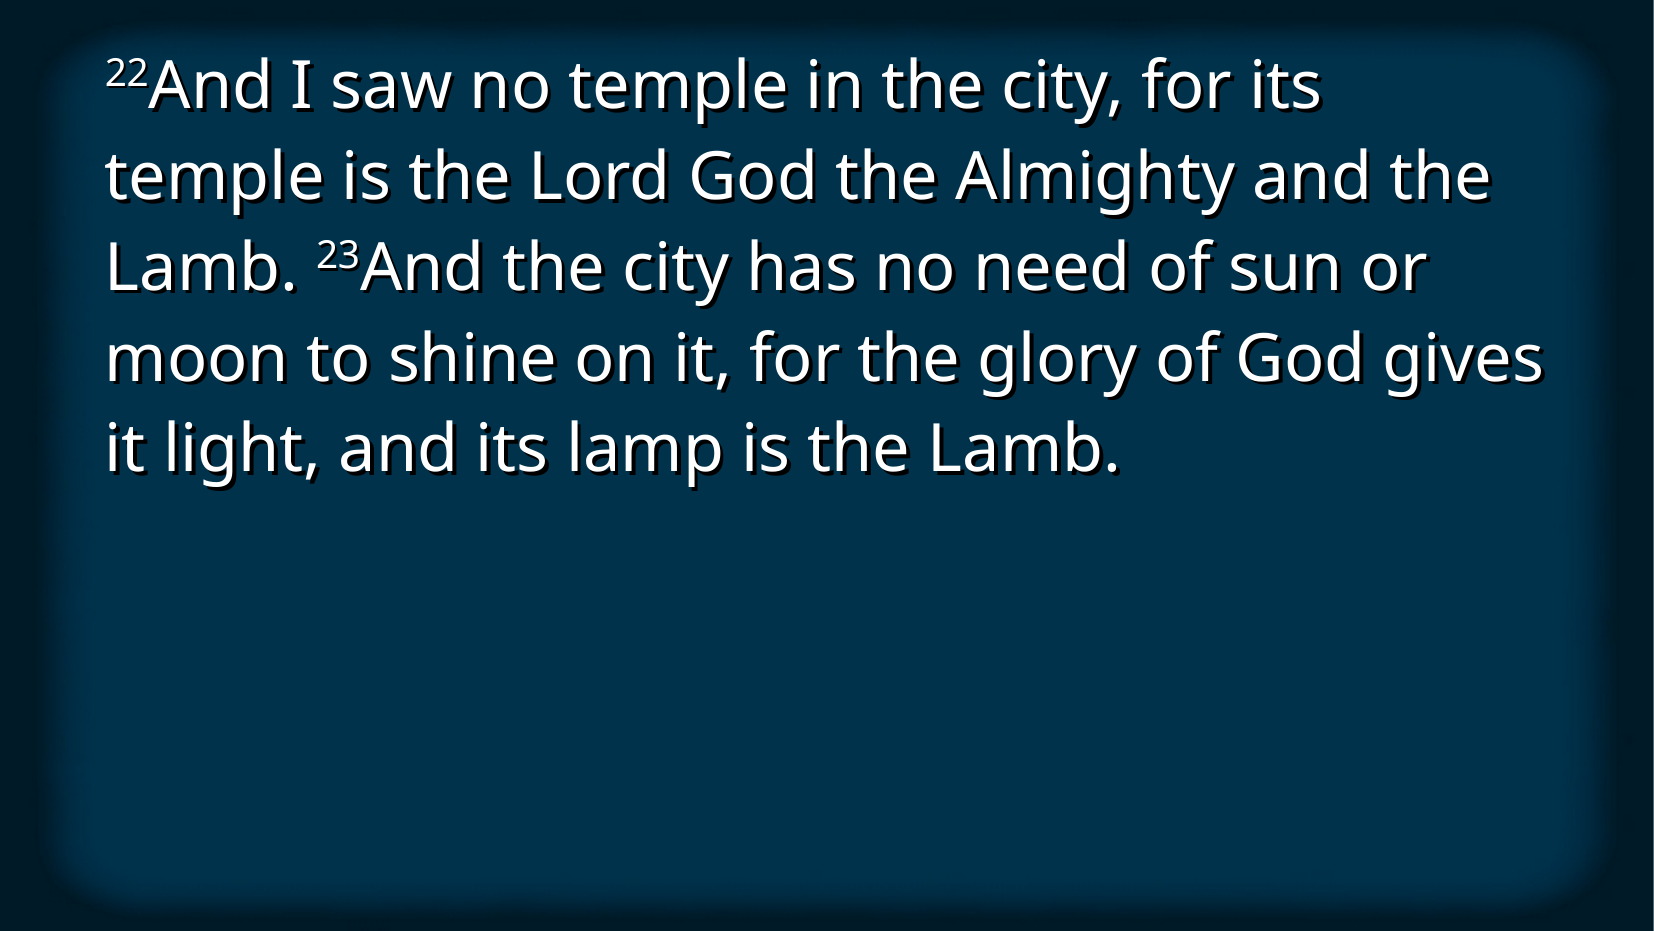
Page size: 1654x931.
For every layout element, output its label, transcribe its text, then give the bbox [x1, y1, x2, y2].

text_box 22And I saw no temple in the city, for its temple is the Lord God the Almighty and the Lamb. 23And the city has no need of sun or moon to shine on it, for the glory of God gives it light, and its lamp is the Lamb. [90, 30, 1576, 511]
picture [0, 0, 1654, 931]
